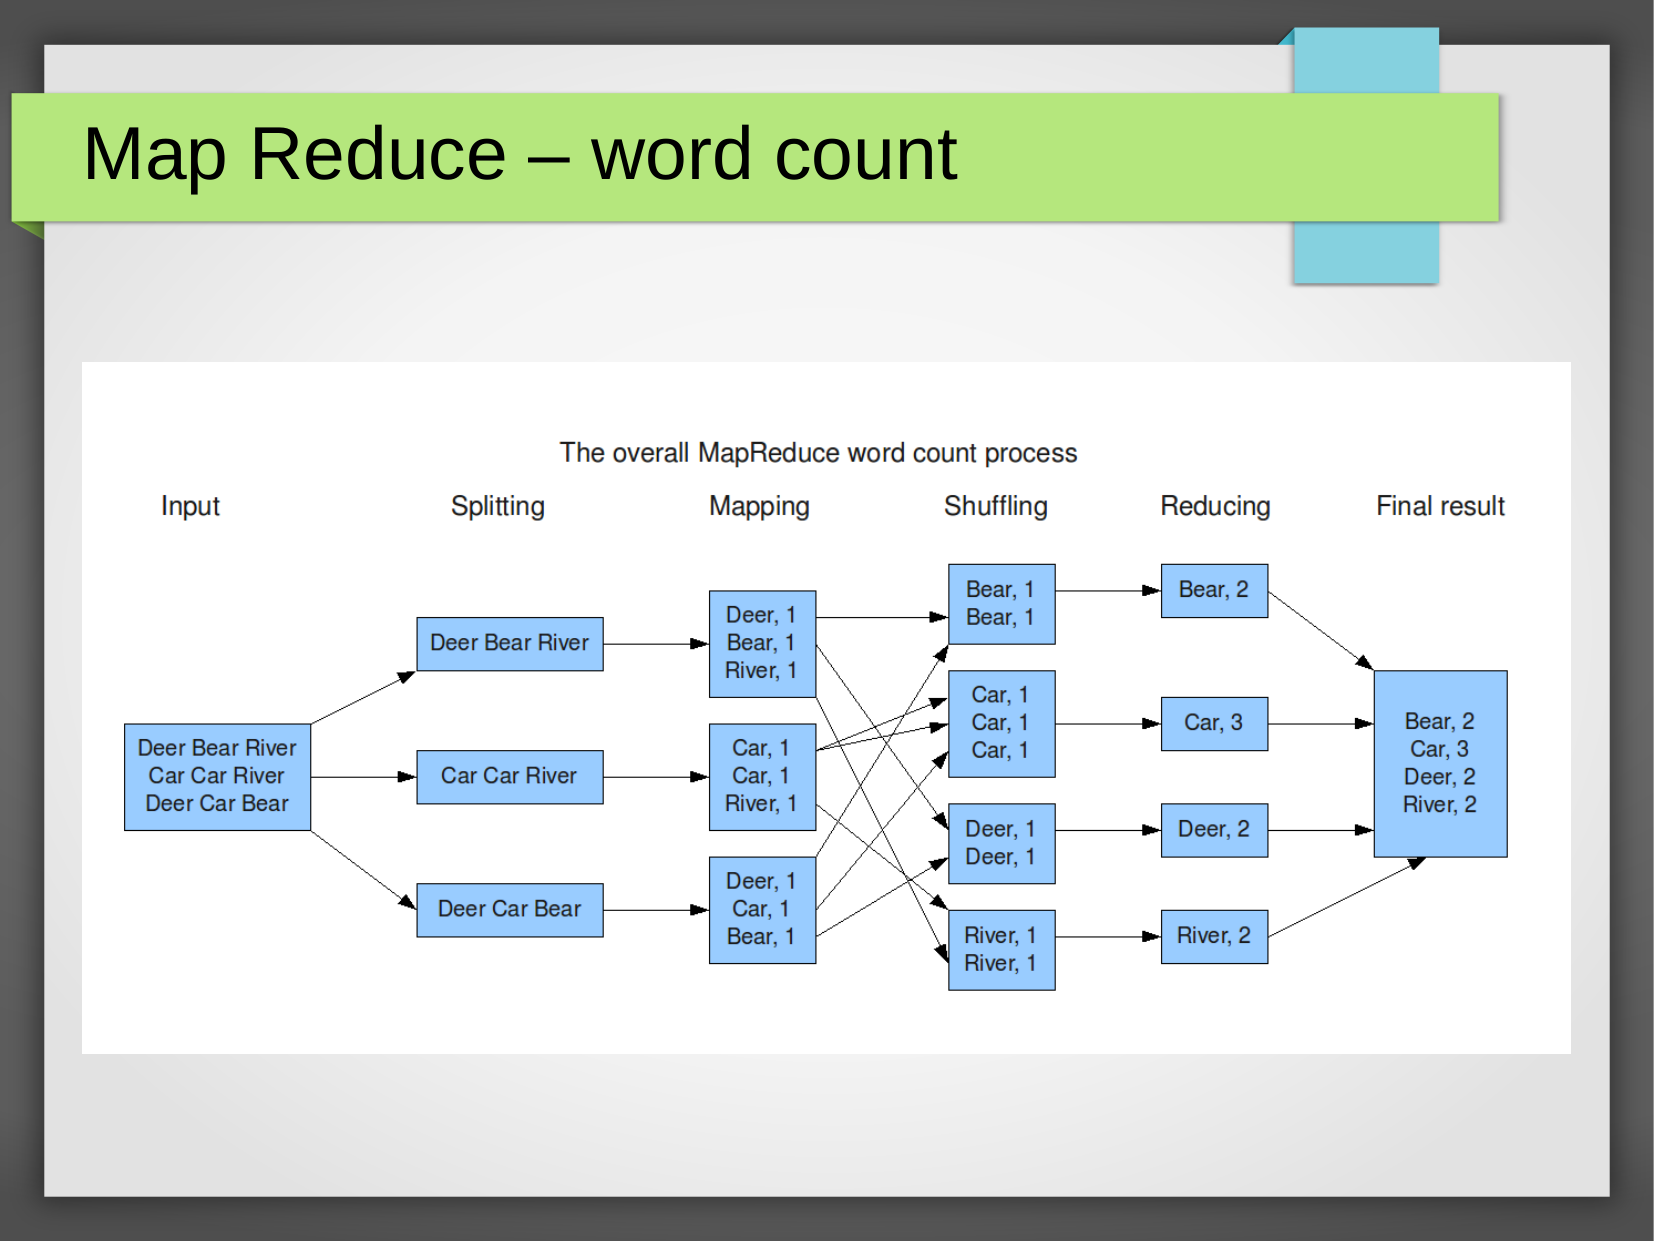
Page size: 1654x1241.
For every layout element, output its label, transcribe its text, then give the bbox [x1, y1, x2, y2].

picture [0, 0, 1654, 1241]
title Map Reduce – word count [82, 94, 1264, 213]
